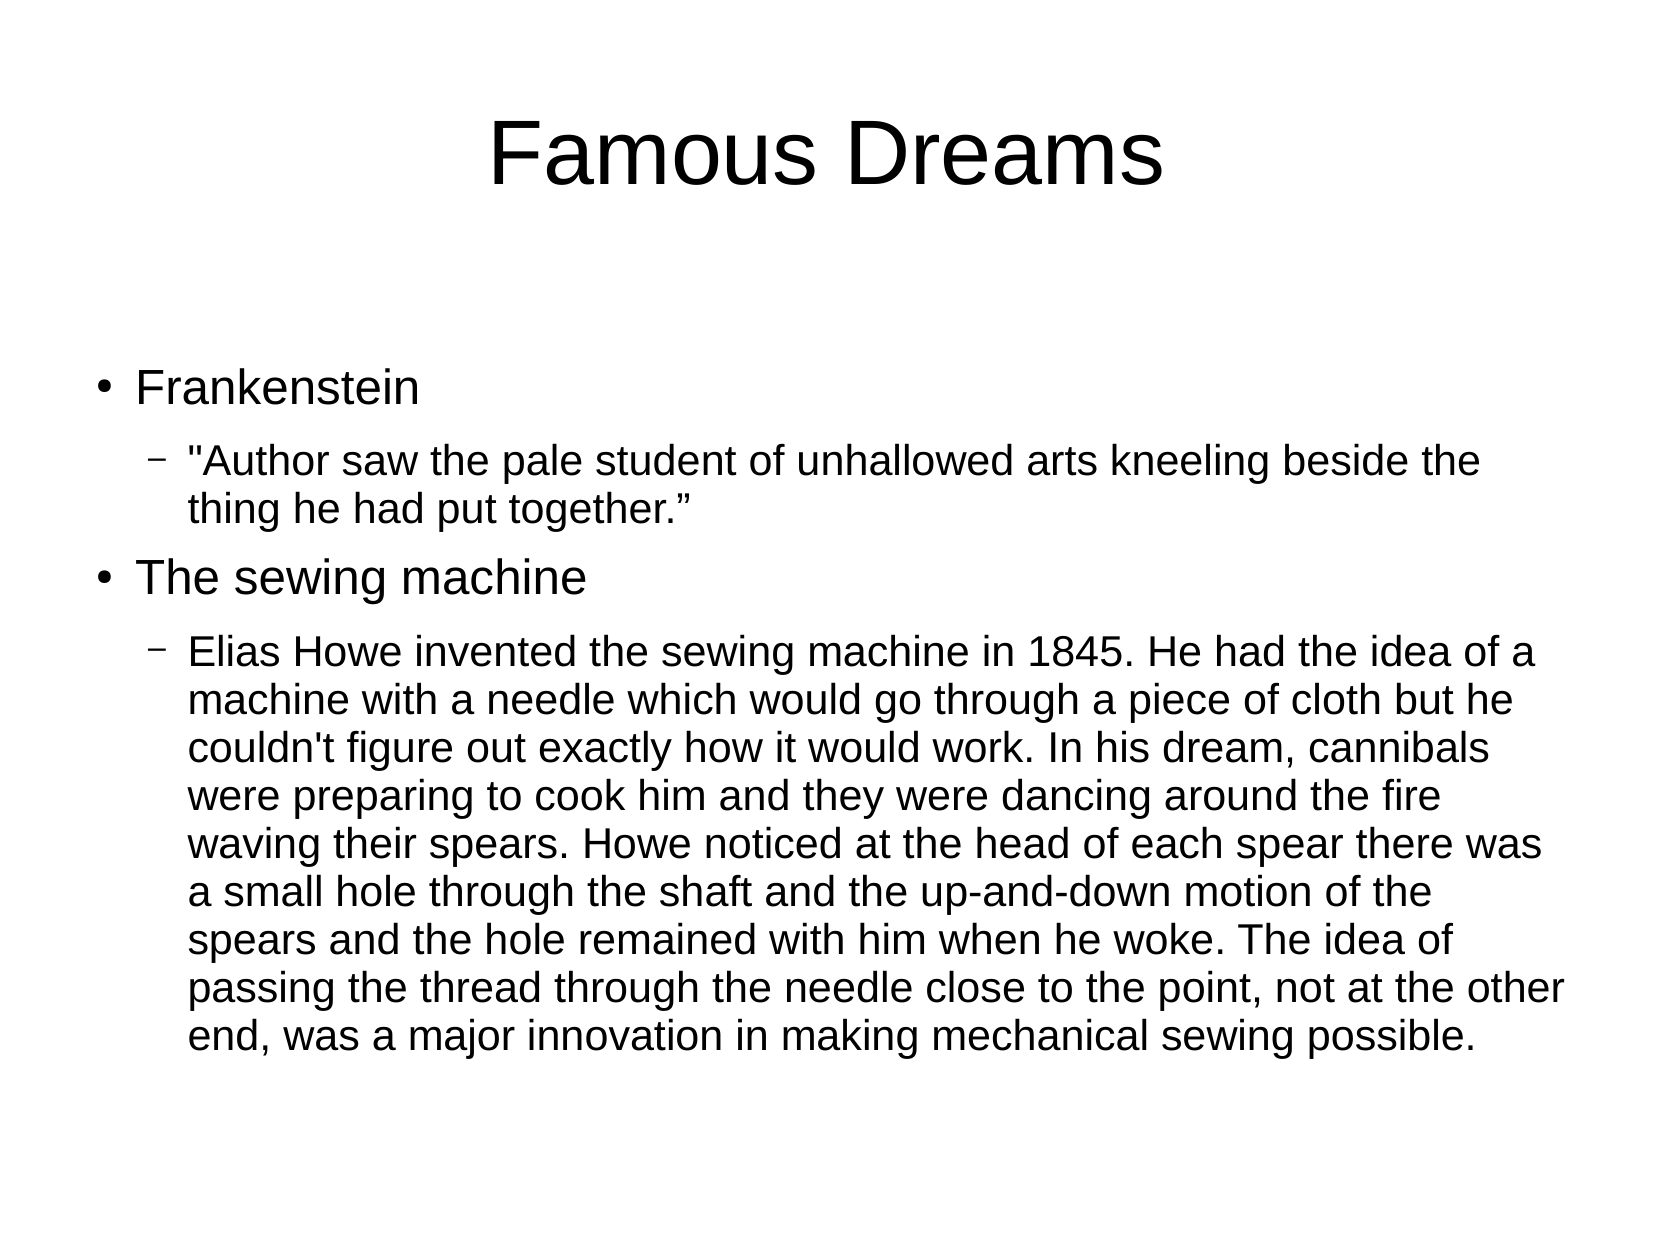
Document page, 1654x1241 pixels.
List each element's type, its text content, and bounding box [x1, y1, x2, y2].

title Famous Dreams [82, 49, 1571, 257]
list Frankenstein "Author saw the pale student of unhallowed arts kneeling beside the thing he had put together.” The sewing machine Elias Howe invented the sewing machine in 1845. He had the idea of a machine with a needle which would go through a piece of cloth but he couldn't figure out exactly how it would work. In his dream, cannibals were preparing to cook him and they were dancing around the fire waving their spears. Howe noticed at the head of each spear there was a small hole through the shaft and the up-and-down motion of the spears and the hole remained with him when he woke. The idea of passing the thread through the needle close to the point, not at the other end, was a major innovation in making mechanical sewing possible. [82, 360, 1571, 1080]
